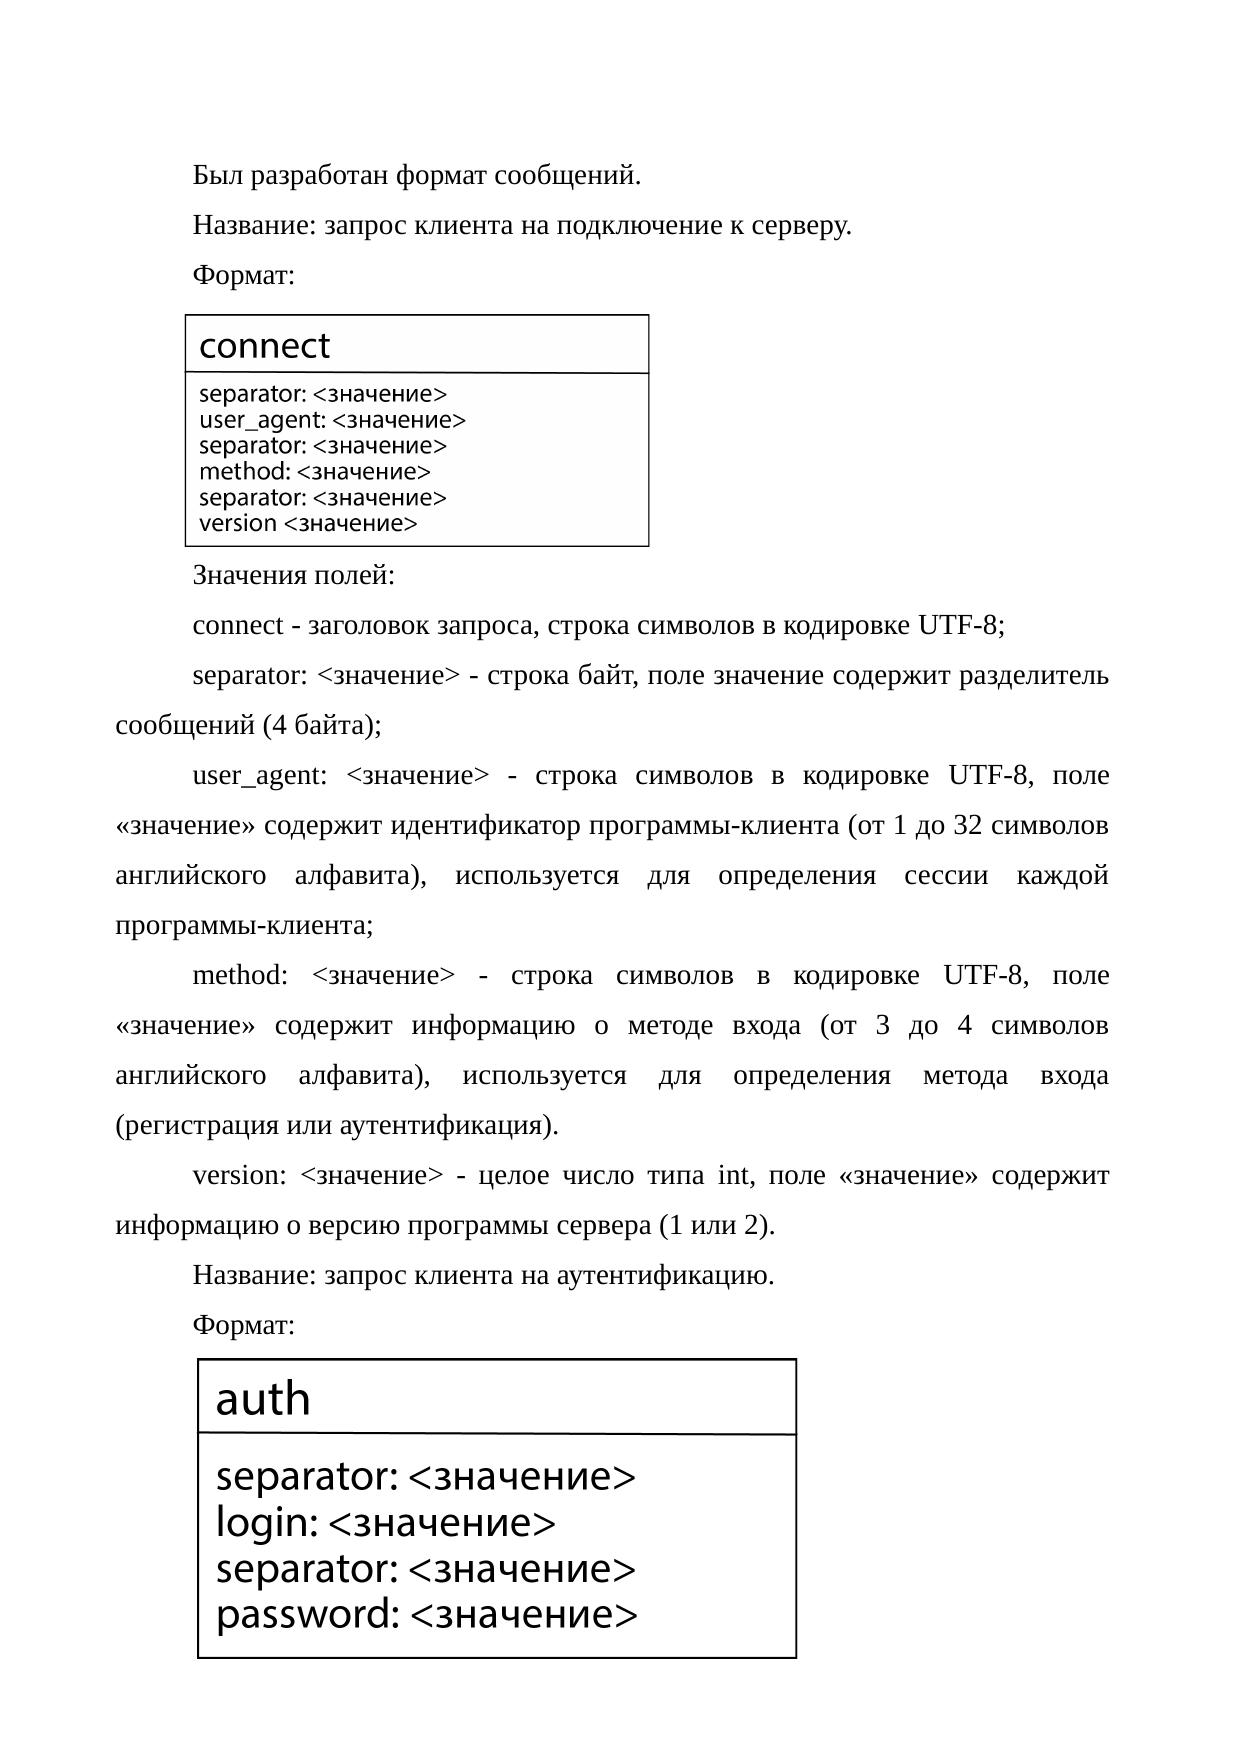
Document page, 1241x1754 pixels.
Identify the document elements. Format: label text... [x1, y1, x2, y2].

picture [184, 314, 650, 547]
text_box Был разработан формат сообщений. Название: запрос клиента на подключение к серверу. Формат: Значения полей: connect - заголовок запроса, строка символов в кодировке UTF-8; separator: <значение> - строка байт, поле значение содержит разделитель сообщений (4 байта); user_agent: <значение> - строка символов в кодировке UTF-8, поле «значение» содержит идентификатор программы-клиента (от 1 до 32 символов английского алфавита), используется для определения сессии каждой программы-клиента; method: <значение> - строка символов в кодировке UTF-8, поле «значение» содержит информацию о методе входа (от 3 до 4 символов английского алфавита), используется для определения метода входа (регистрация или аутентификация). version: <значение> - целое число типа int, поле «значение» содержит информацию о версию программы сервера (1 или 2). Название: запрос клиента на аутентификацию. Формат: [116, 140, 1131, 1451]
picture [196, 1358, 798, 1659]
